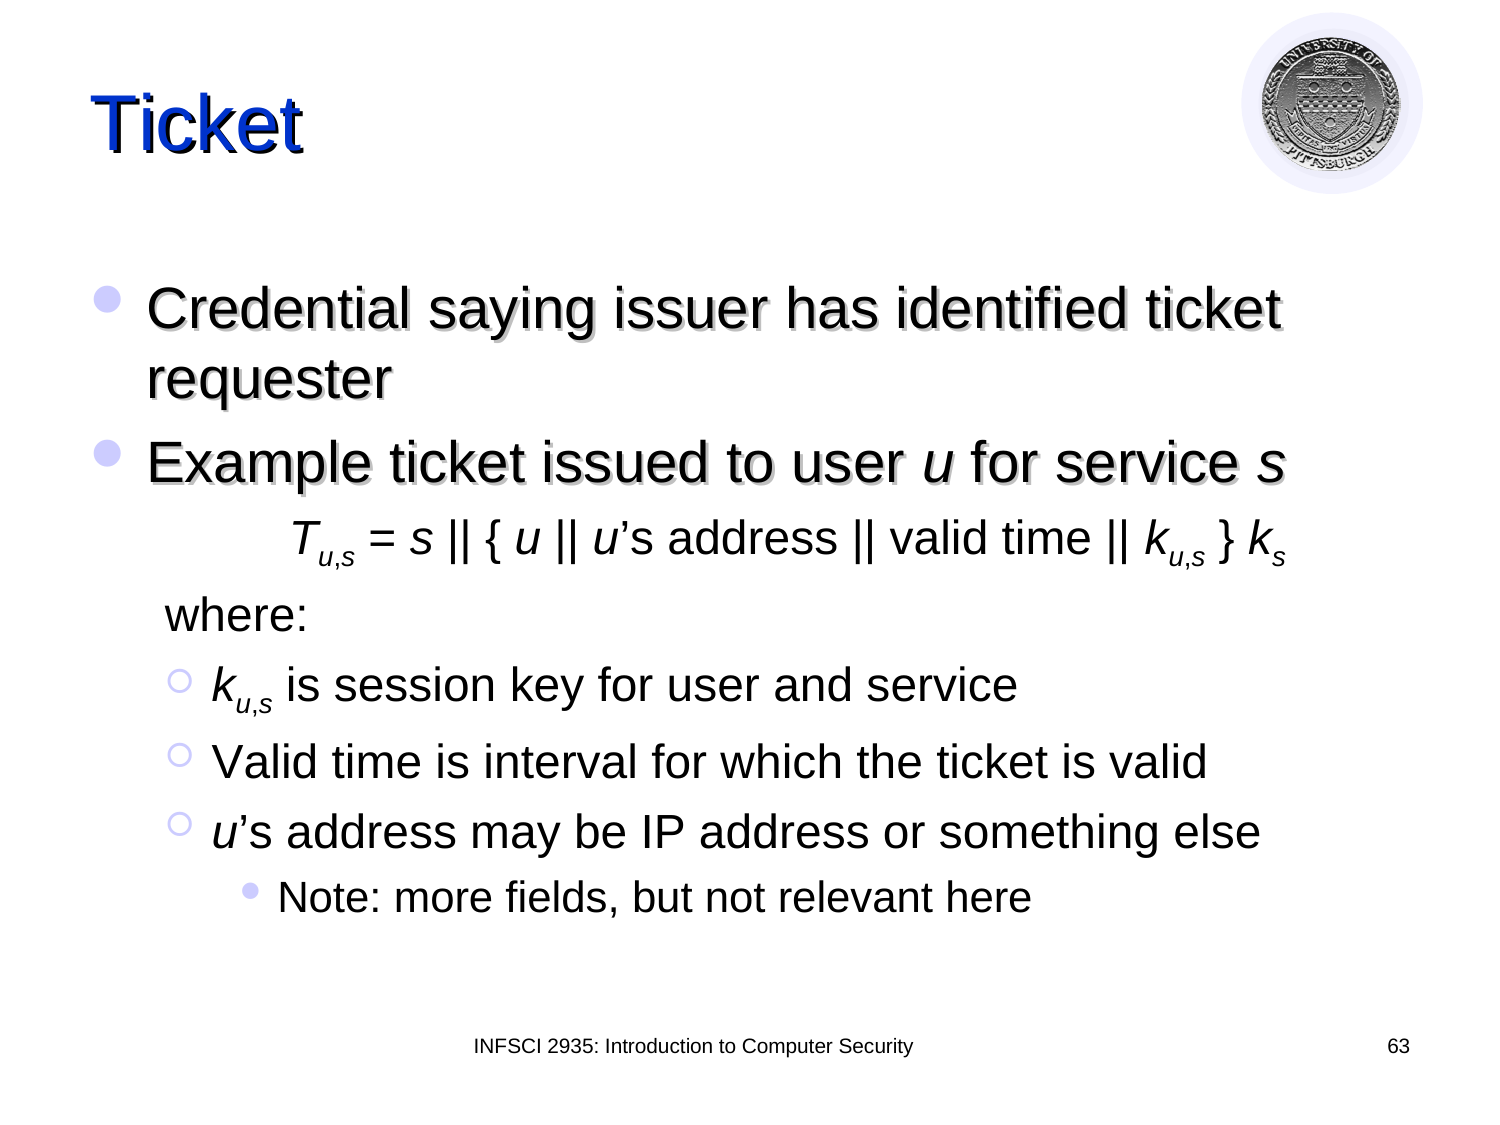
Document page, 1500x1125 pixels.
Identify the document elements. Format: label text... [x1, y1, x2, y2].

title Ticket [75, 24, 1426, 213]
list Credential saying issuer has identified ticket requester Example ticket issued to user u for service s Tu,s = s || { u || u’s address || valid time || ku,s } ks where: ku,s is session key for user and service Valid time is interval for which the ticket is valid u’s address may be IP address or something else Note: more fields, but not relevant here [75, 262, 1426, 1006]
